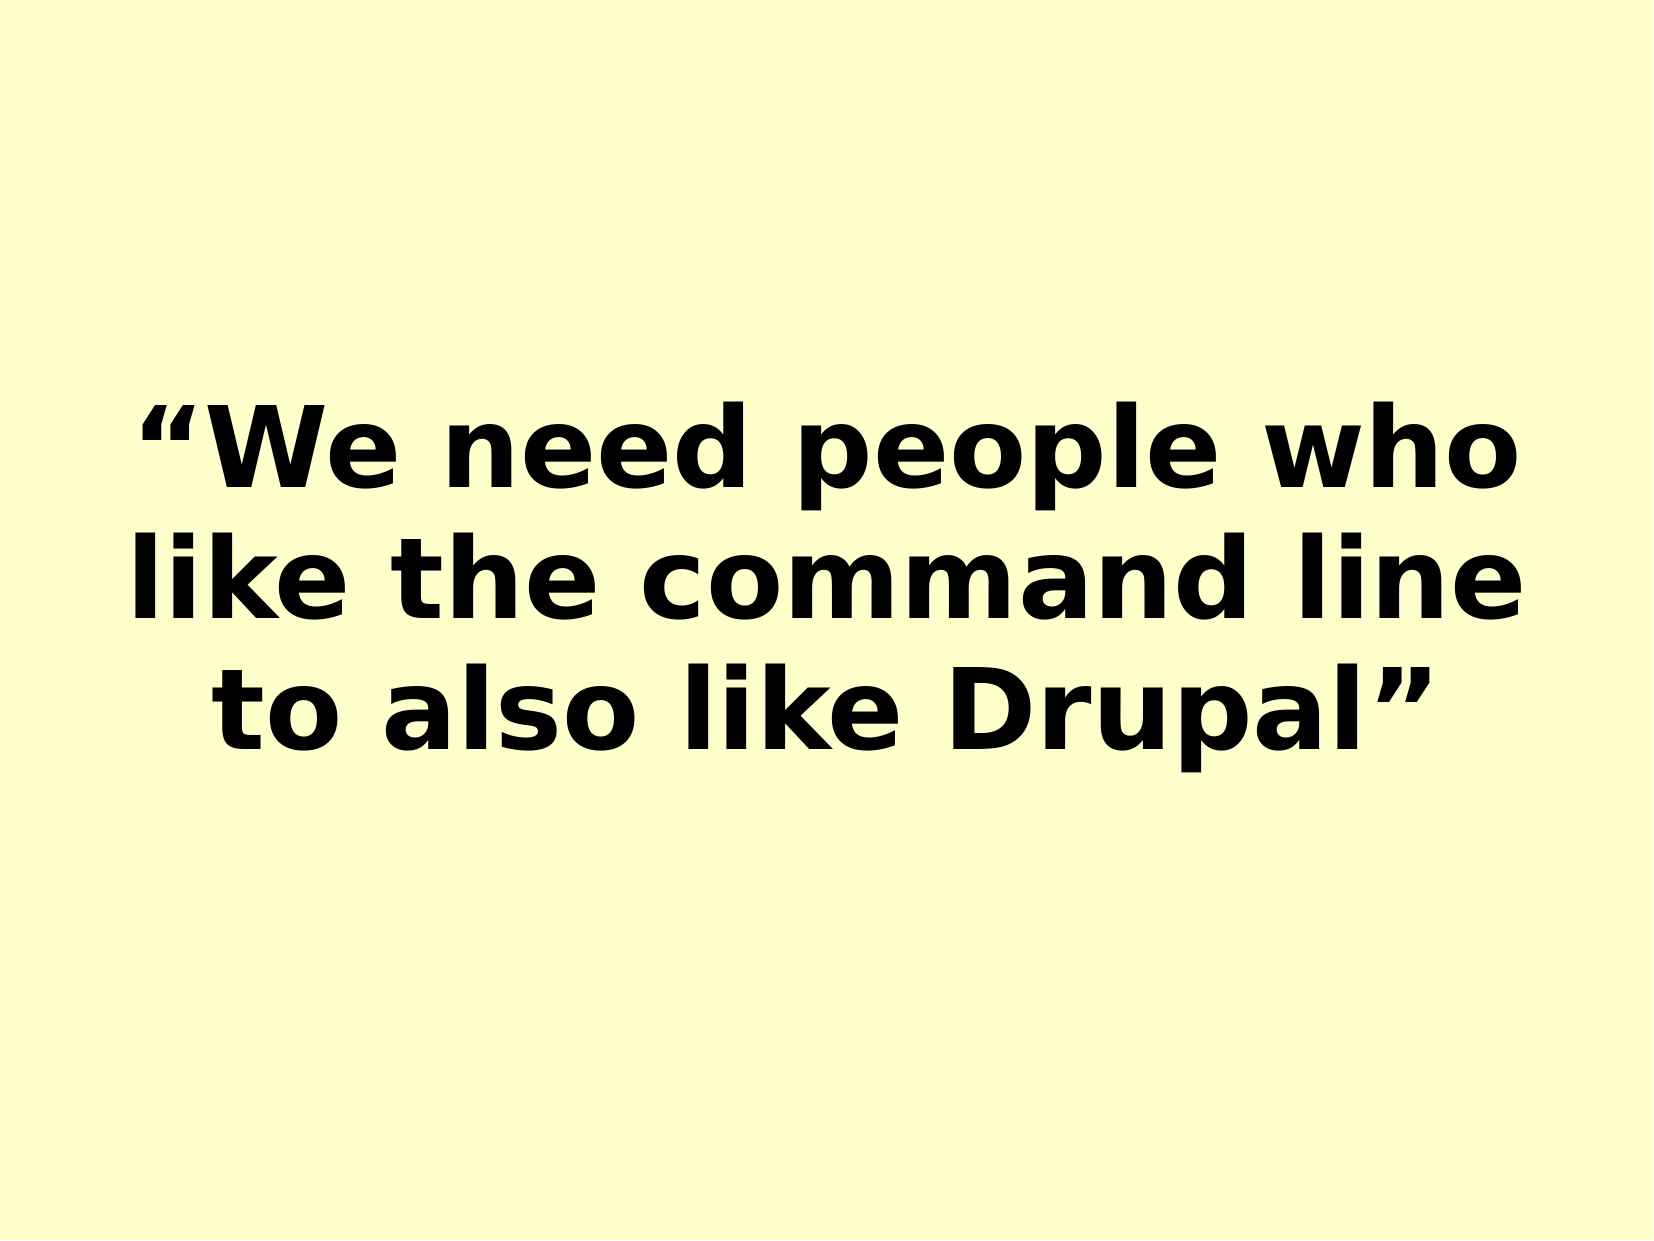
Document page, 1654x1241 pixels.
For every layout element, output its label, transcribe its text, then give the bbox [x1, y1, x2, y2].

subtitle “We need people who like the command line to also like Drupal” [82, 49, 1571, 1109]
